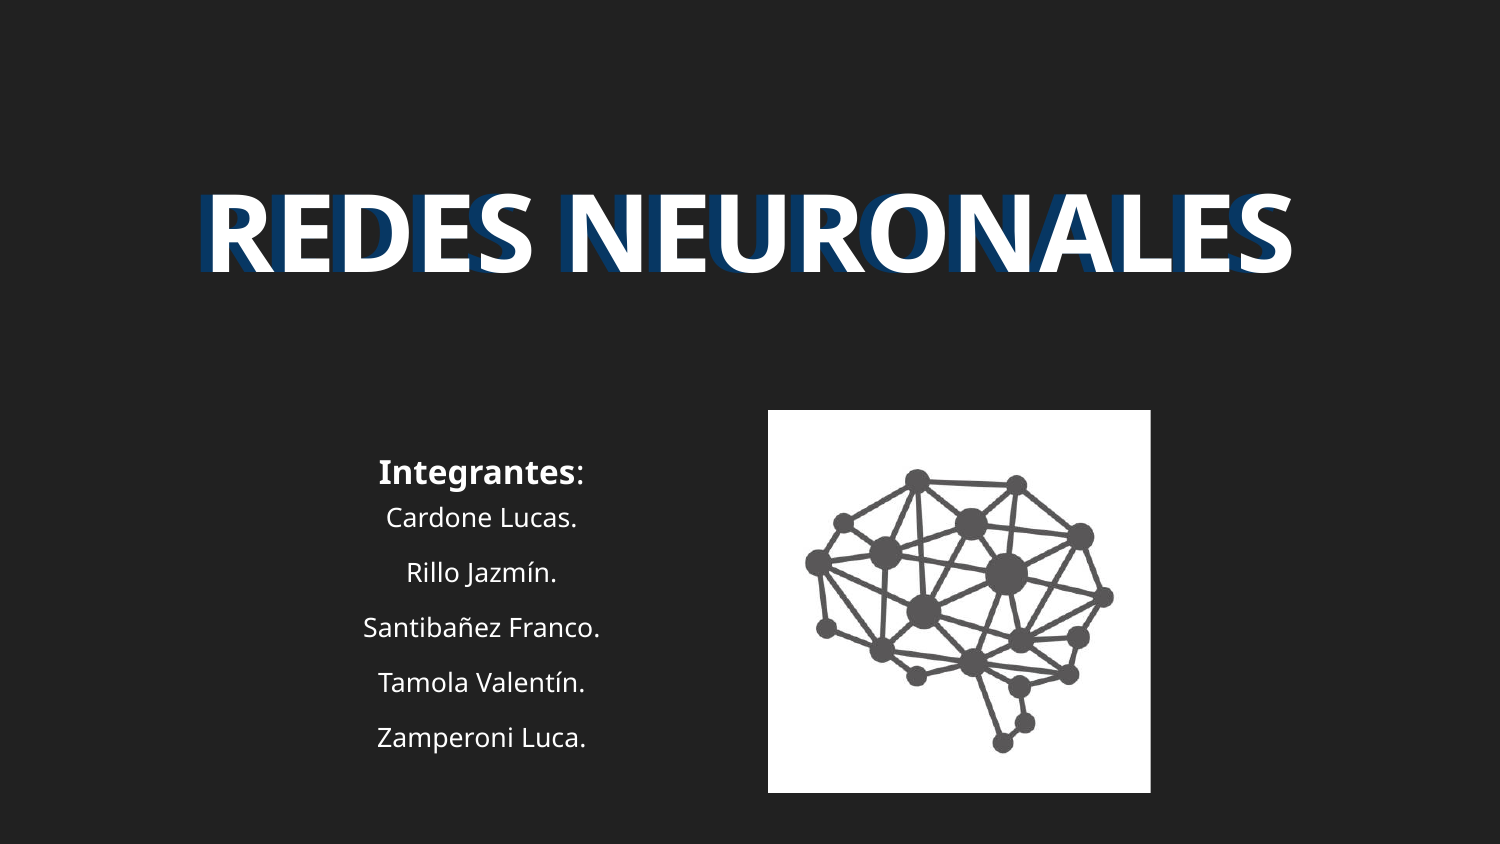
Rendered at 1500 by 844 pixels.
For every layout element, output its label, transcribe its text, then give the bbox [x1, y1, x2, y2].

title REDES NEURONALES [38, 0, 1437, 320]
title REDES NEURONALES [51, 105, 1449, 320]
picture [768, 410, 1151, 793]
subtitle Integrantes: Cardone Lucas. Rillo Jazmín. Santibañez Franco. Tamola Valentín. Zamperoni Luca. [158, 388, 806, 771]
